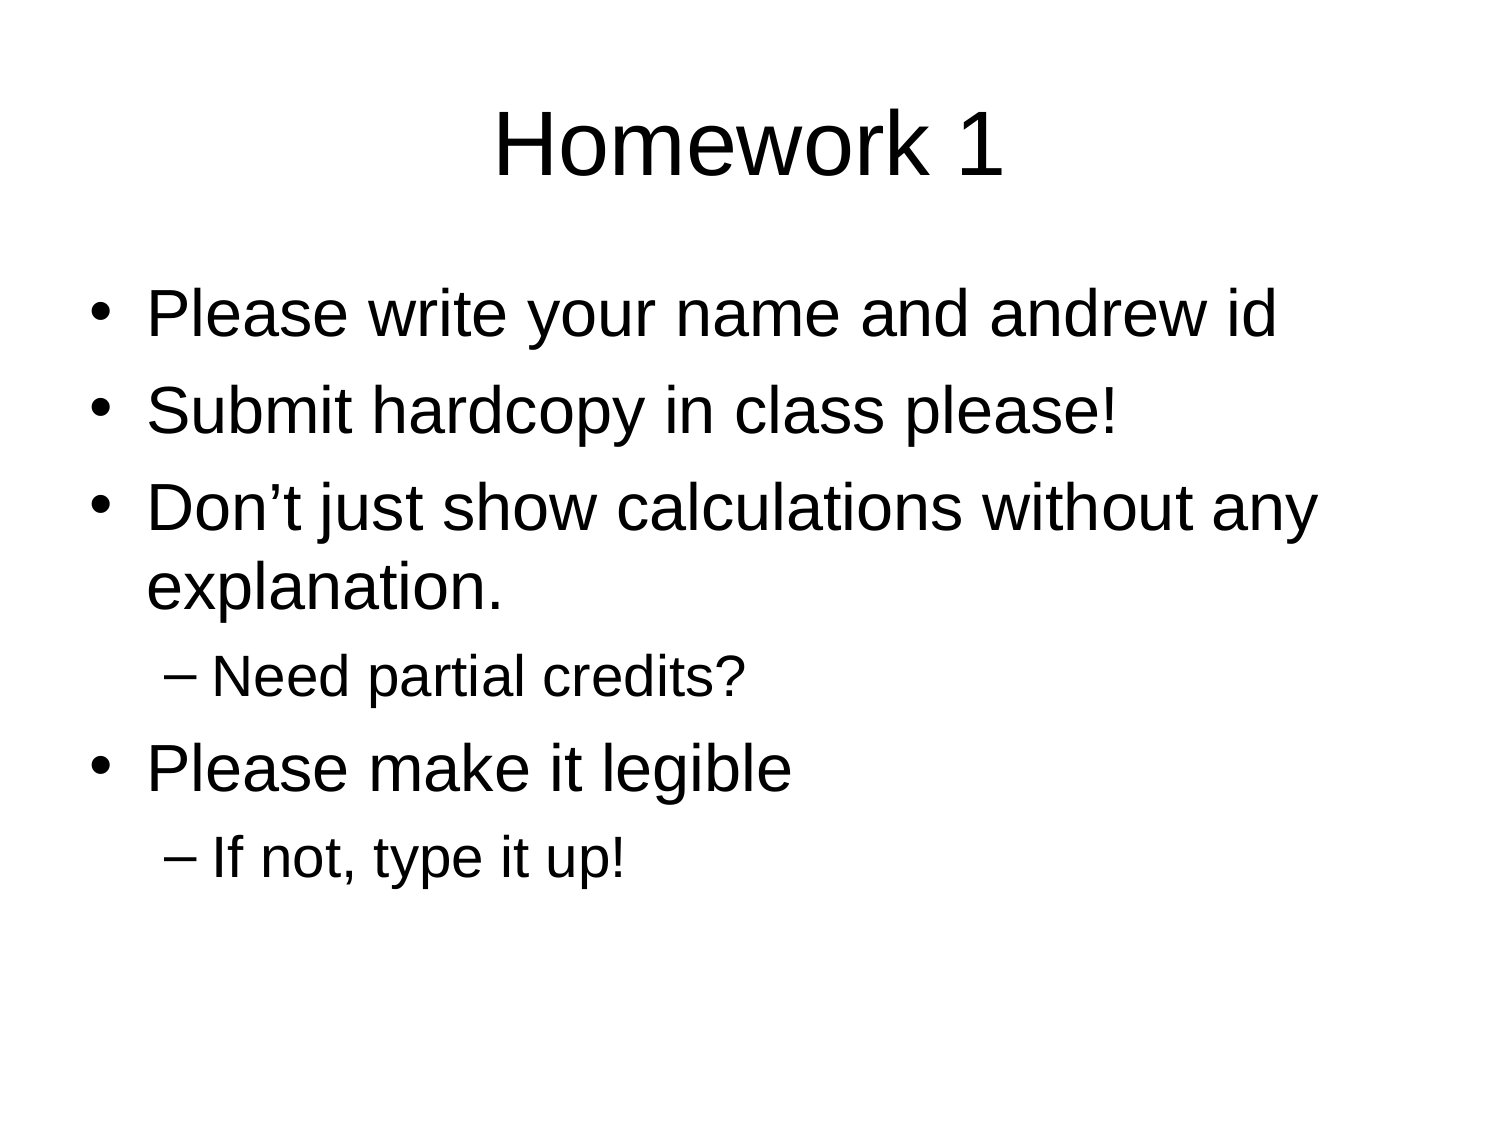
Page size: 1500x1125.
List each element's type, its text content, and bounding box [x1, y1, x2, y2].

list Please write your name and andrew id Submit hardcopy in class please! Don’t just show calculations without any explanation. Need partial credits? Please make it legible If not, type it up! [75, 262, 1426, 1005]
title Homework 1 [75, 45, 1426, 233]
